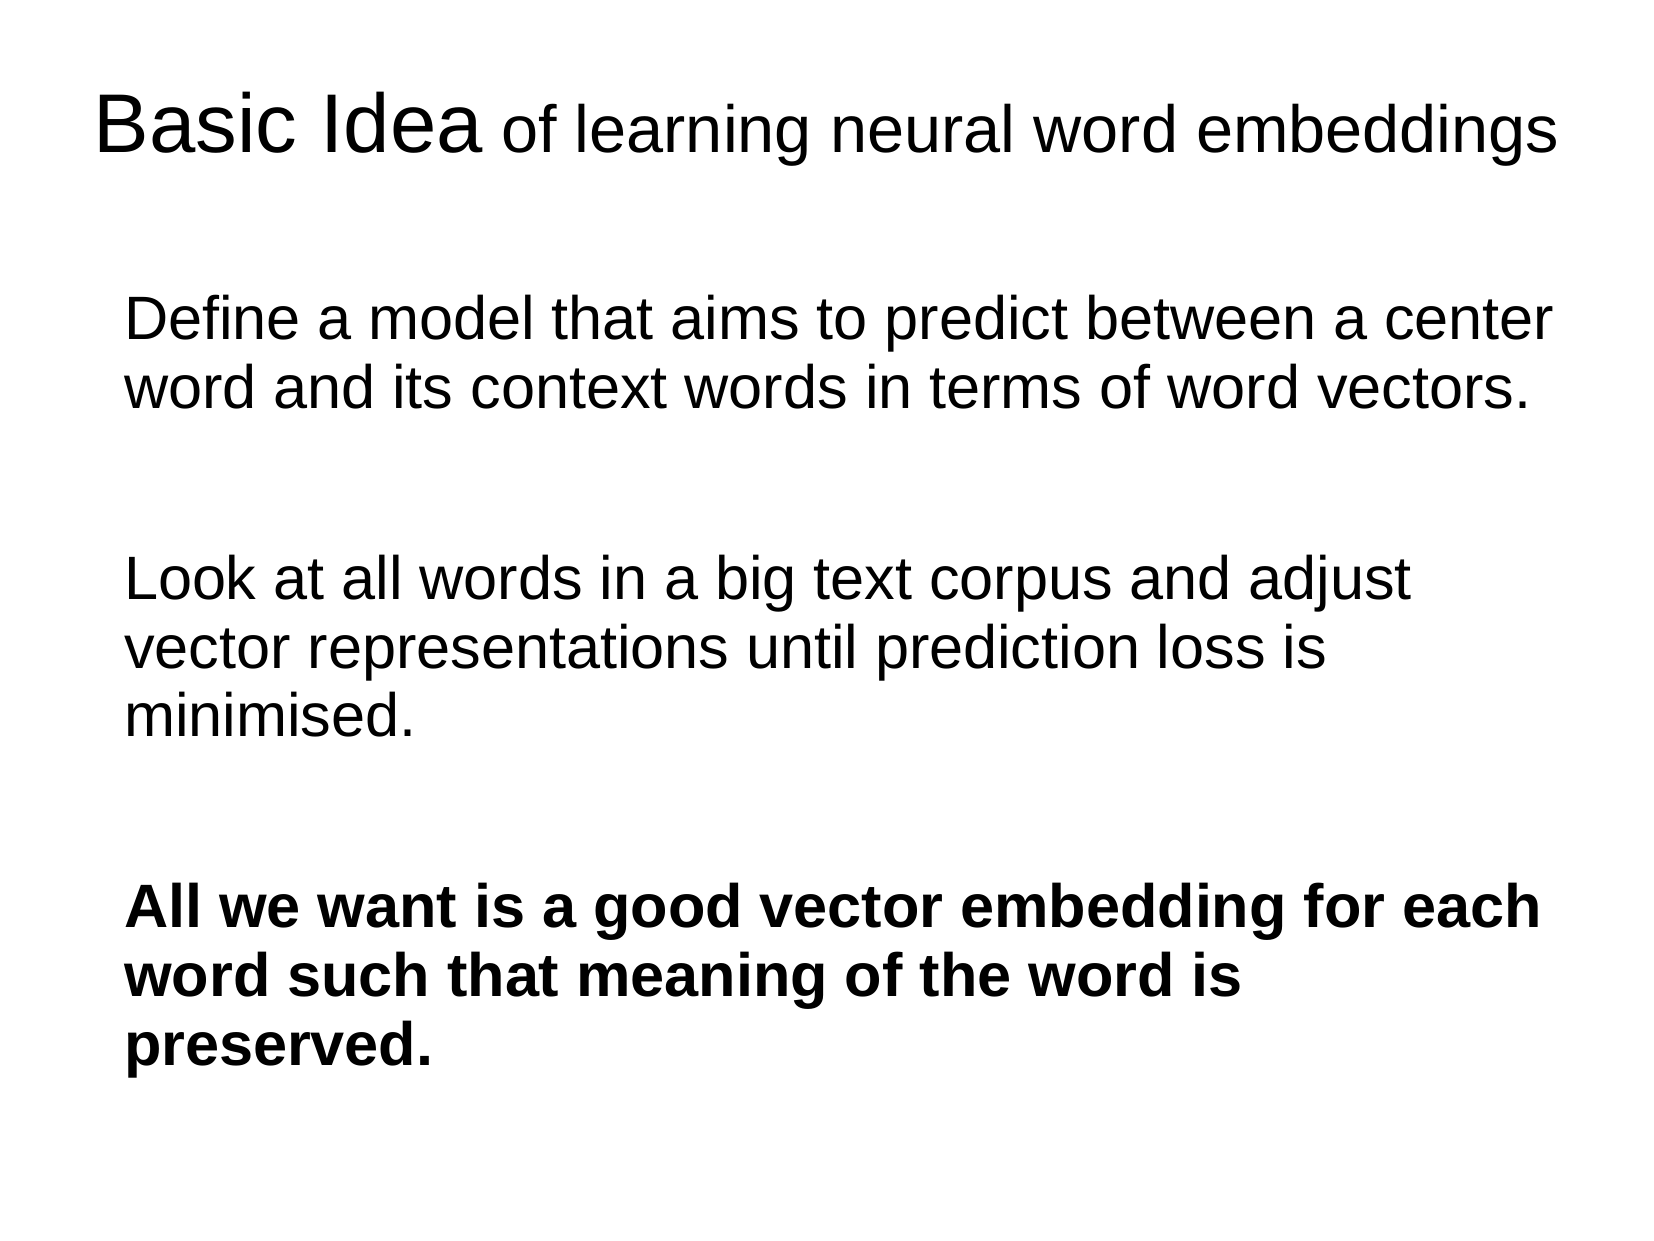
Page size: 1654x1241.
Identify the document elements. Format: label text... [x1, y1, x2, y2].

title Basic Idea of learning neural word embeddings [82, 19, 1571, 227]
list Define a model that aims to predict between a center word and its context words in terms of word vectors. Look at all words in a big text corpus and adjust vector representations until prediction loss is minimised. All we want is a good vector embedding for each word such that meaning of the word is preserved. [59, 284, 1571, 1158]
